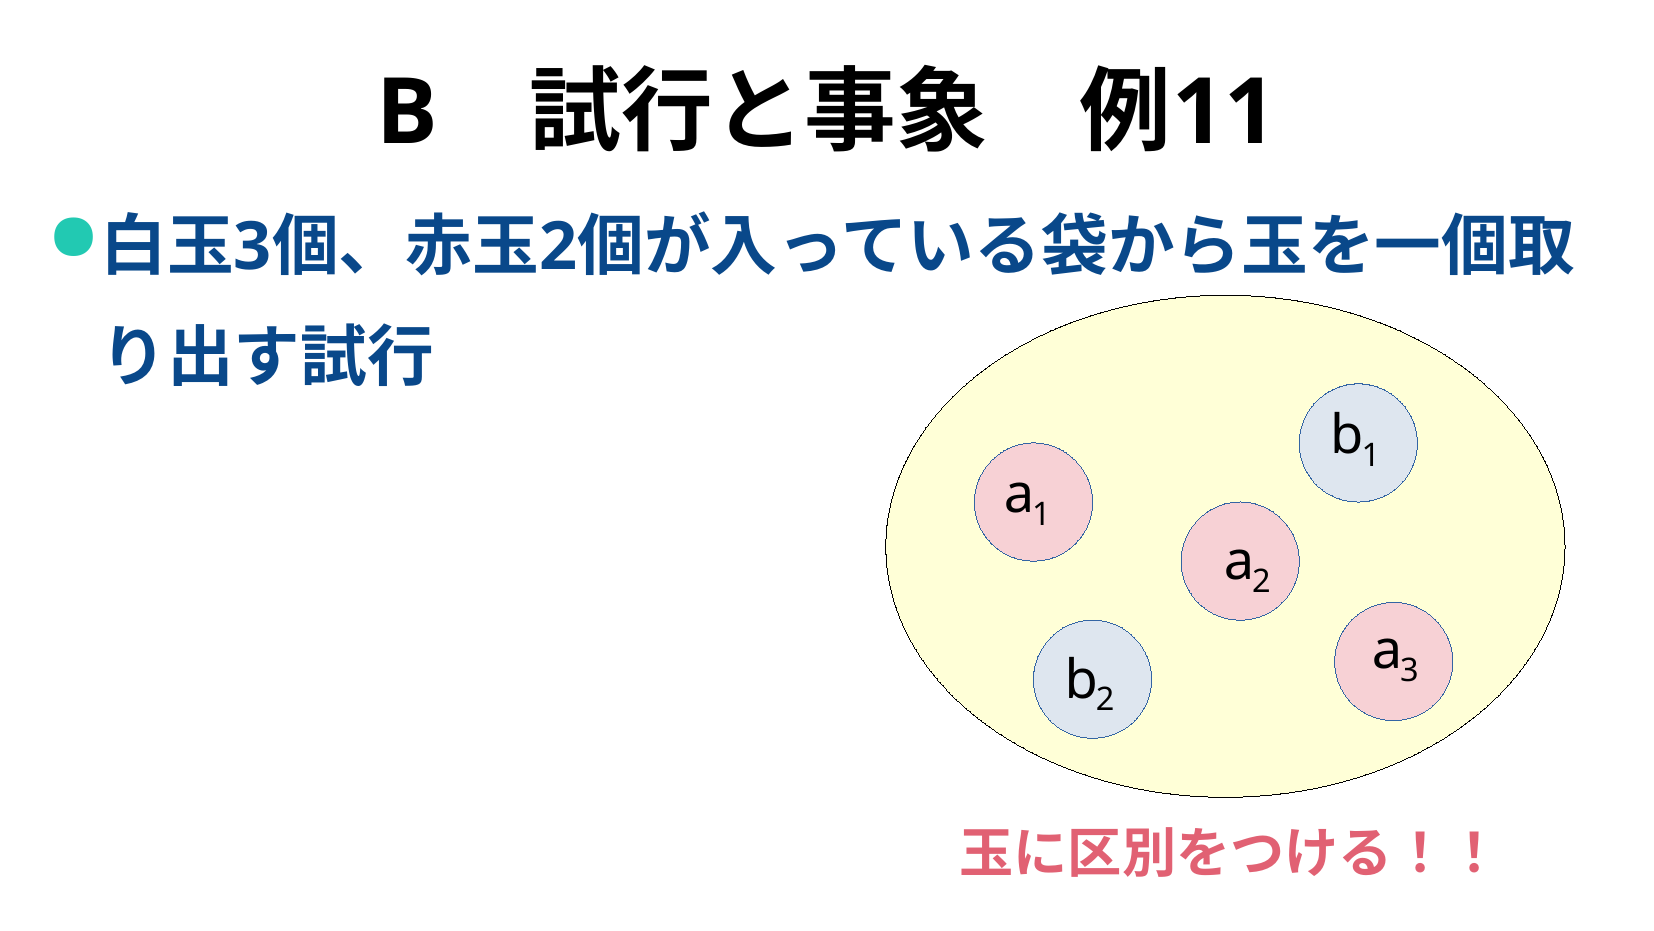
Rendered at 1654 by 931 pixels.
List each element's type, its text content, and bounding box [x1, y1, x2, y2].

chart [1371, 620, 1418, 688]
text_box [885, 295, 1566, 790]
chart [1223, 531, 1270, 599]
chart [1003, 464, 1050, 532]
chart [1328, 405, 1379, 473]
text_box 玉に区別をつける！！ [944, 790, 1536, 899]
list 白玉3個、赤玉2個が入っている袋から玉を一個取り出す試行 [29, 177, 1625, 848]
chart [1062, 649, 1113, 717]
title B 試行と事象 例11 [29, 29, 1625, 177]
